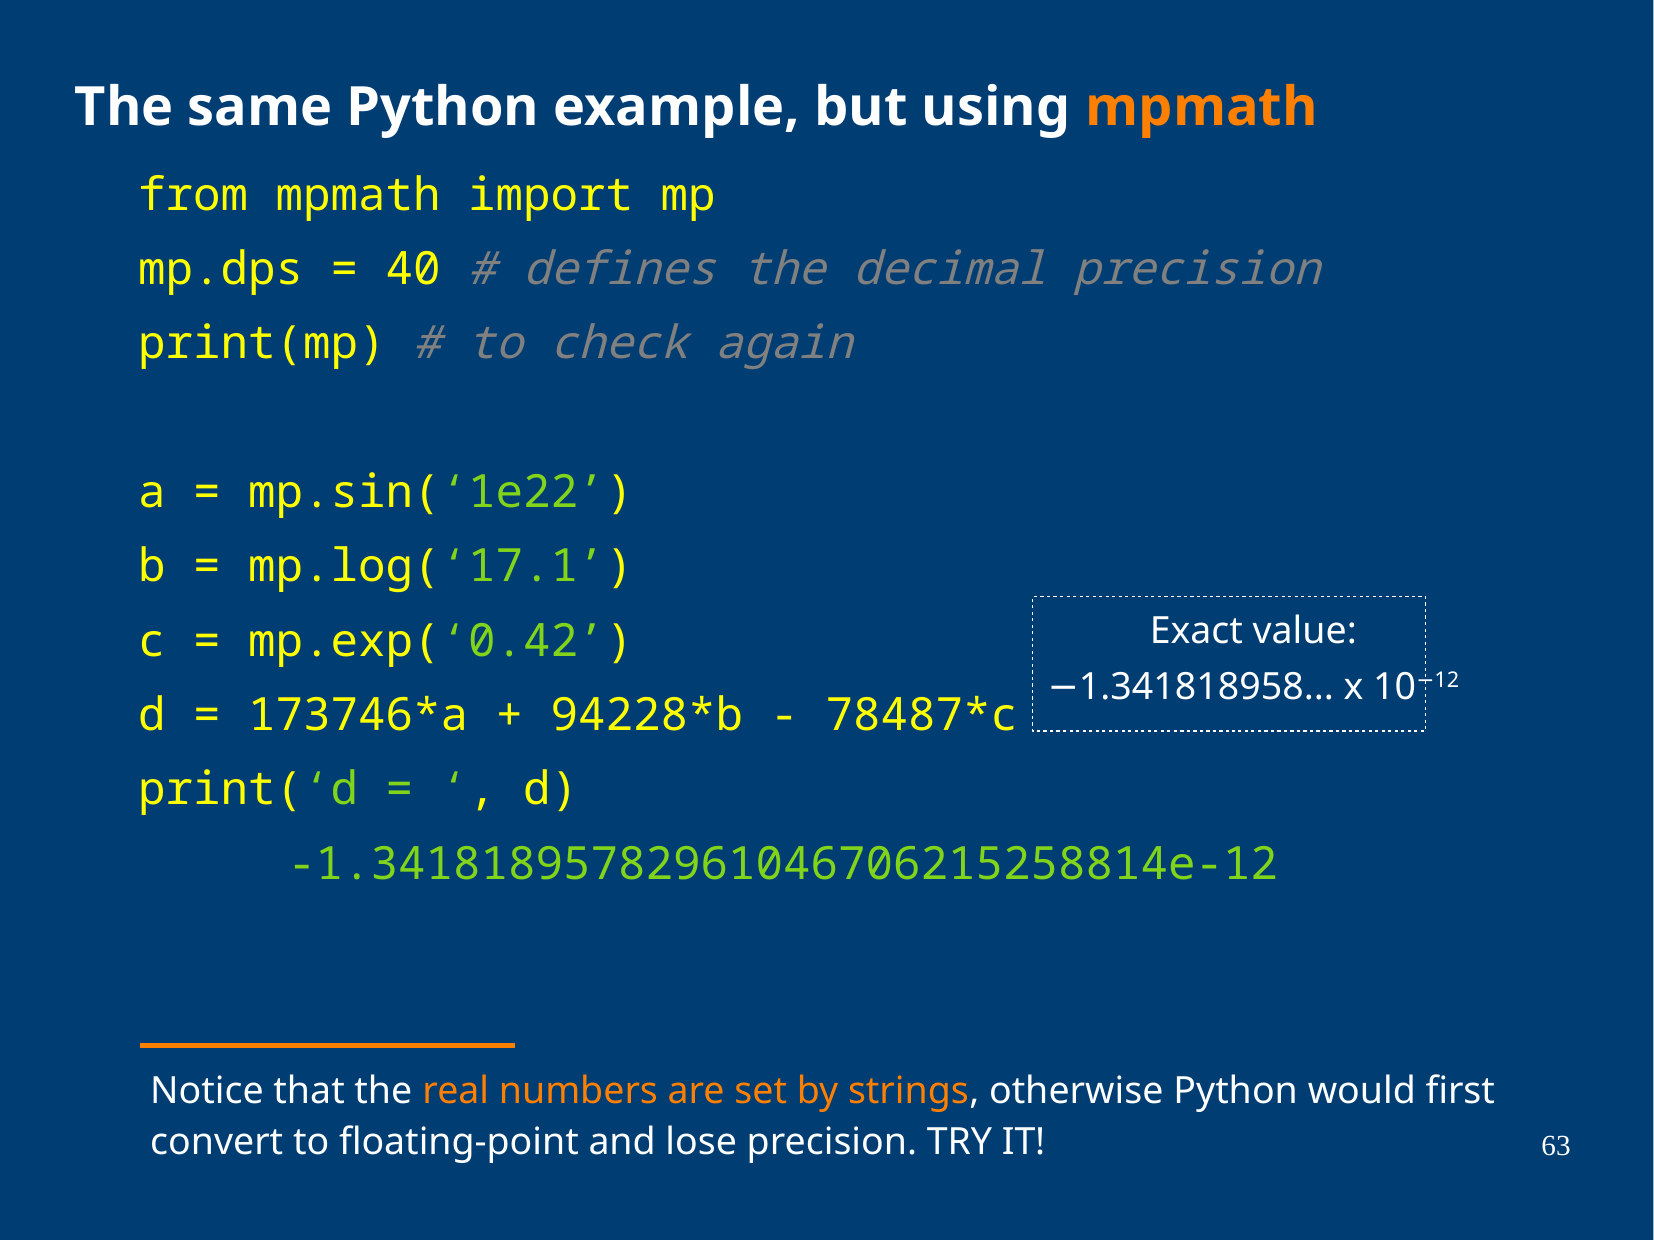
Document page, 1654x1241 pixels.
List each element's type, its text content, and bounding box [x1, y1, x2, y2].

text_box Notice that the real numbers are set by strings, otherwise Python would first convert to floating-point and lose precision. TRY IT! [135, 1056, 1545, 1188]
text_box from mpmath import mp mp.dps = 40 # defines the decimal precision print(mp) # to check again a = mp.sin(‘1e22’) b = mp.log(‘17.1’) c = mp.exp(‘0.42’) d = 173746*a + 94228*b - 78487*c print(‘d = ‘, d) -1.34181895782961046706215258814e-12 [123, 153, 1654, 1026]
text_box The same Python example, but using mpmath [60, 59, 1575, 162]
text_box Exact value: −1.341818958... x 10−12 [1032, 595, 1557, 735]
